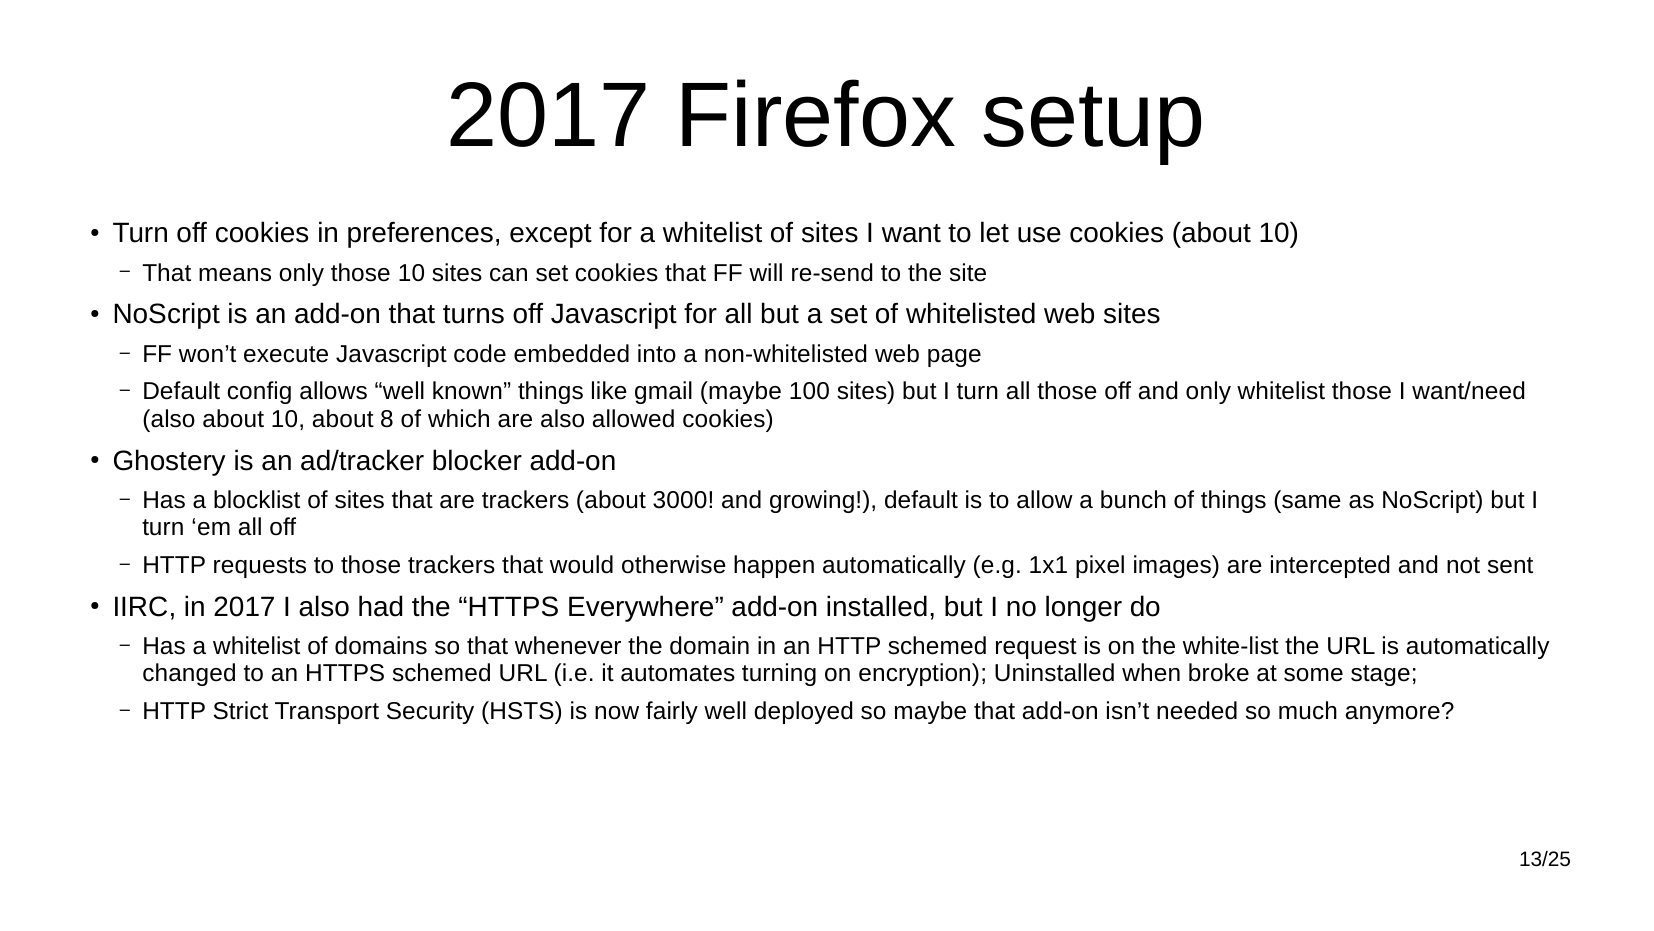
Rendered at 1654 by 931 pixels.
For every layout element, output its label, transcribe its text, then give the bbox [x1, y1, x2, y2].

title 2017 Firefox setup [82, 37, 1571, 193]
list Turn off cookies in preferences, except for a whitelist of sites I want to let use cookies (about 10) That means only those 10 sites can set cookies that FF will re-send to the site NoScript is an add-on that turns off Javascript for all but a set of whitelisted web sites FF won’t execute Javascript code embedded into a non-whitelisted web page Default config allows “well known” things like gmail (maybe 100 sites) but I turn all those off and only whitelist those I want/need (also about 10, about 8 of which are also allowed cookies) Ghostery is an ad/tracker blocker add-on Has a blocklist of sites that are trackers (about 3000! and growing!), default is to allow a bunch of things (same as NoScript) but I turn ‘em all off HTTP requests to those trackers that would otherwise happen automatically (e.g. 1x1 pixel images) are intercepted and not sent IIRC, in 2017 I also had the “HTTPS Everywhere” add-on installed, but I no longer do Has a whitelist of domains so that whenever the domain in an HTTP schemed request is on the white-list the URL is automatically changed to an HTTPS schemed URL (i.e. it automates turning on encryption); Uninstalled when broke at some stage; HTTP Strict Transport Security (HSTS) is now fairly well deployed so maybe that add-on isn’t needed so much anymore? [82, 217, 1571, 758]
